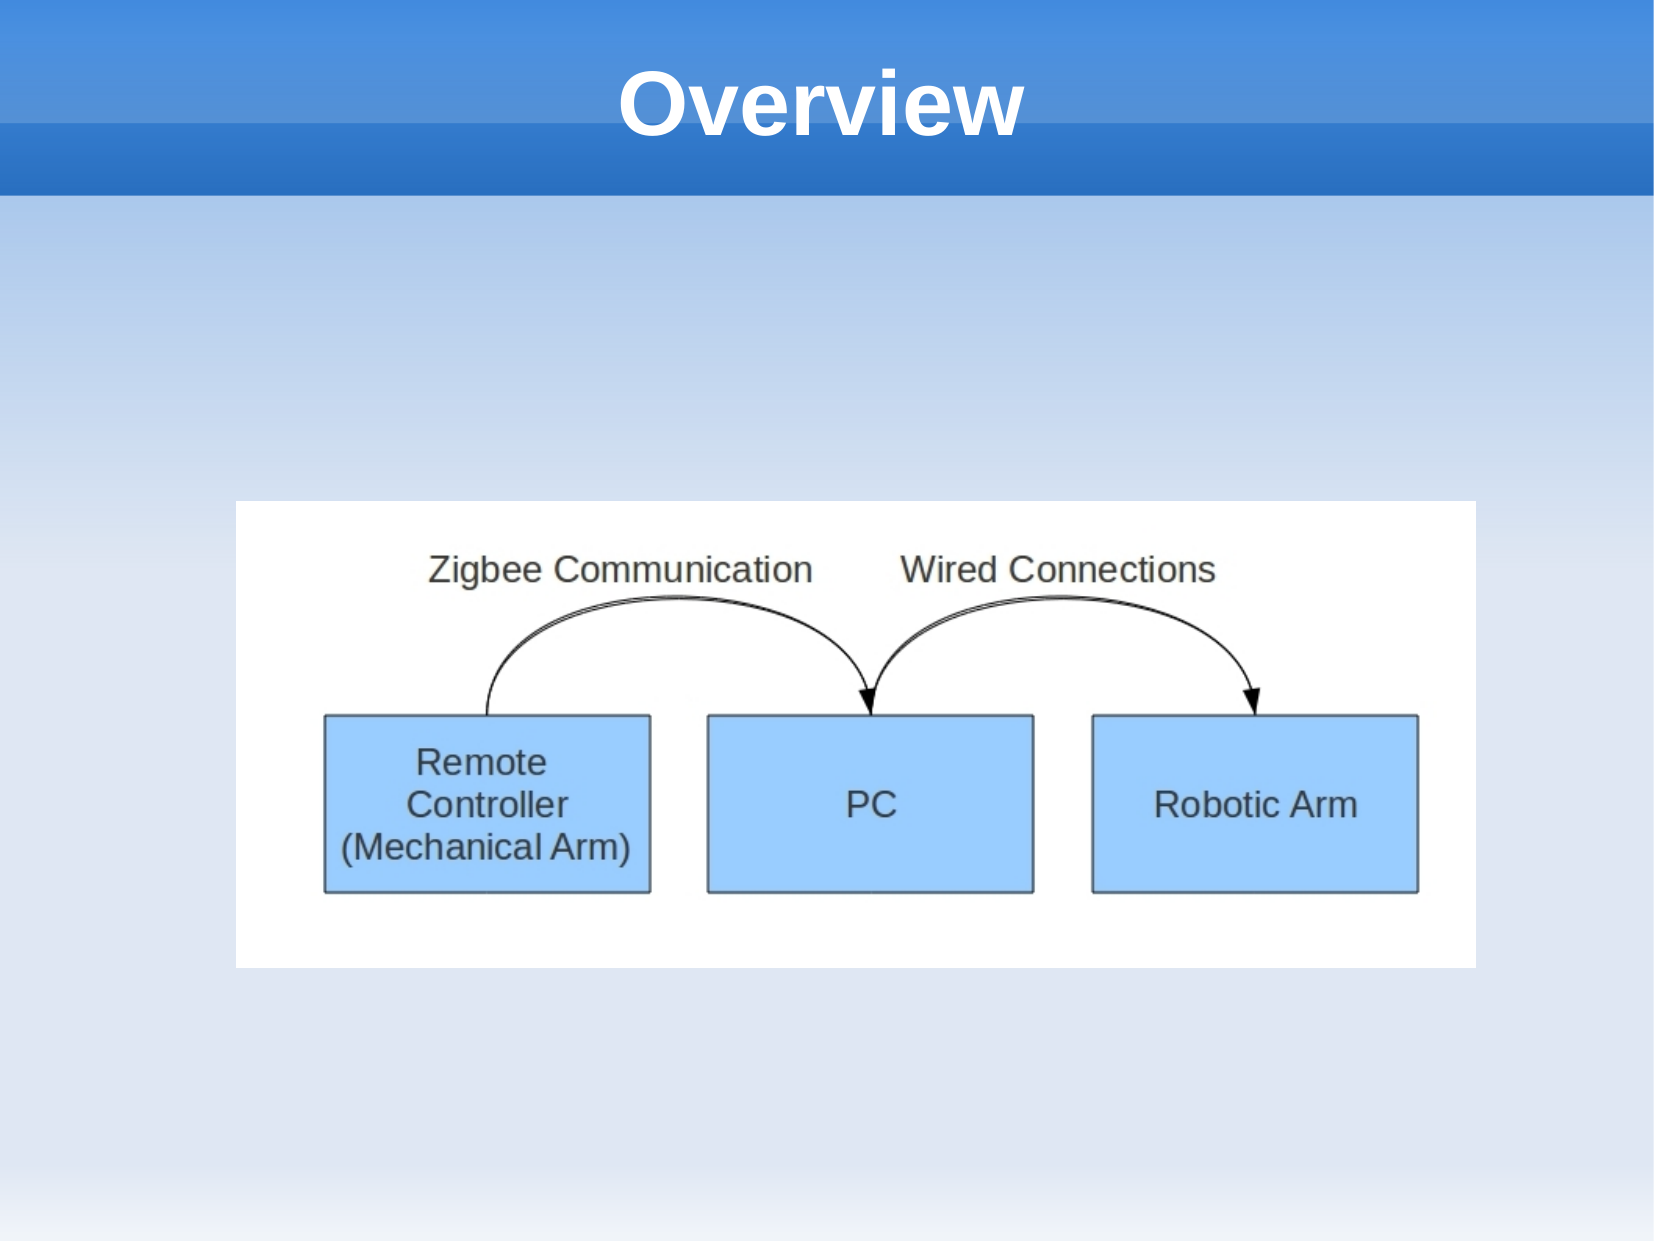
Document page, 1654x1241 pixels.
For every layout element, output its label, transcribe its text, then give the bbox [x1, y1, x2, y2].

title Overview [76, 0, 1565, 208]
picture [0, 0, 1654, 1241]
